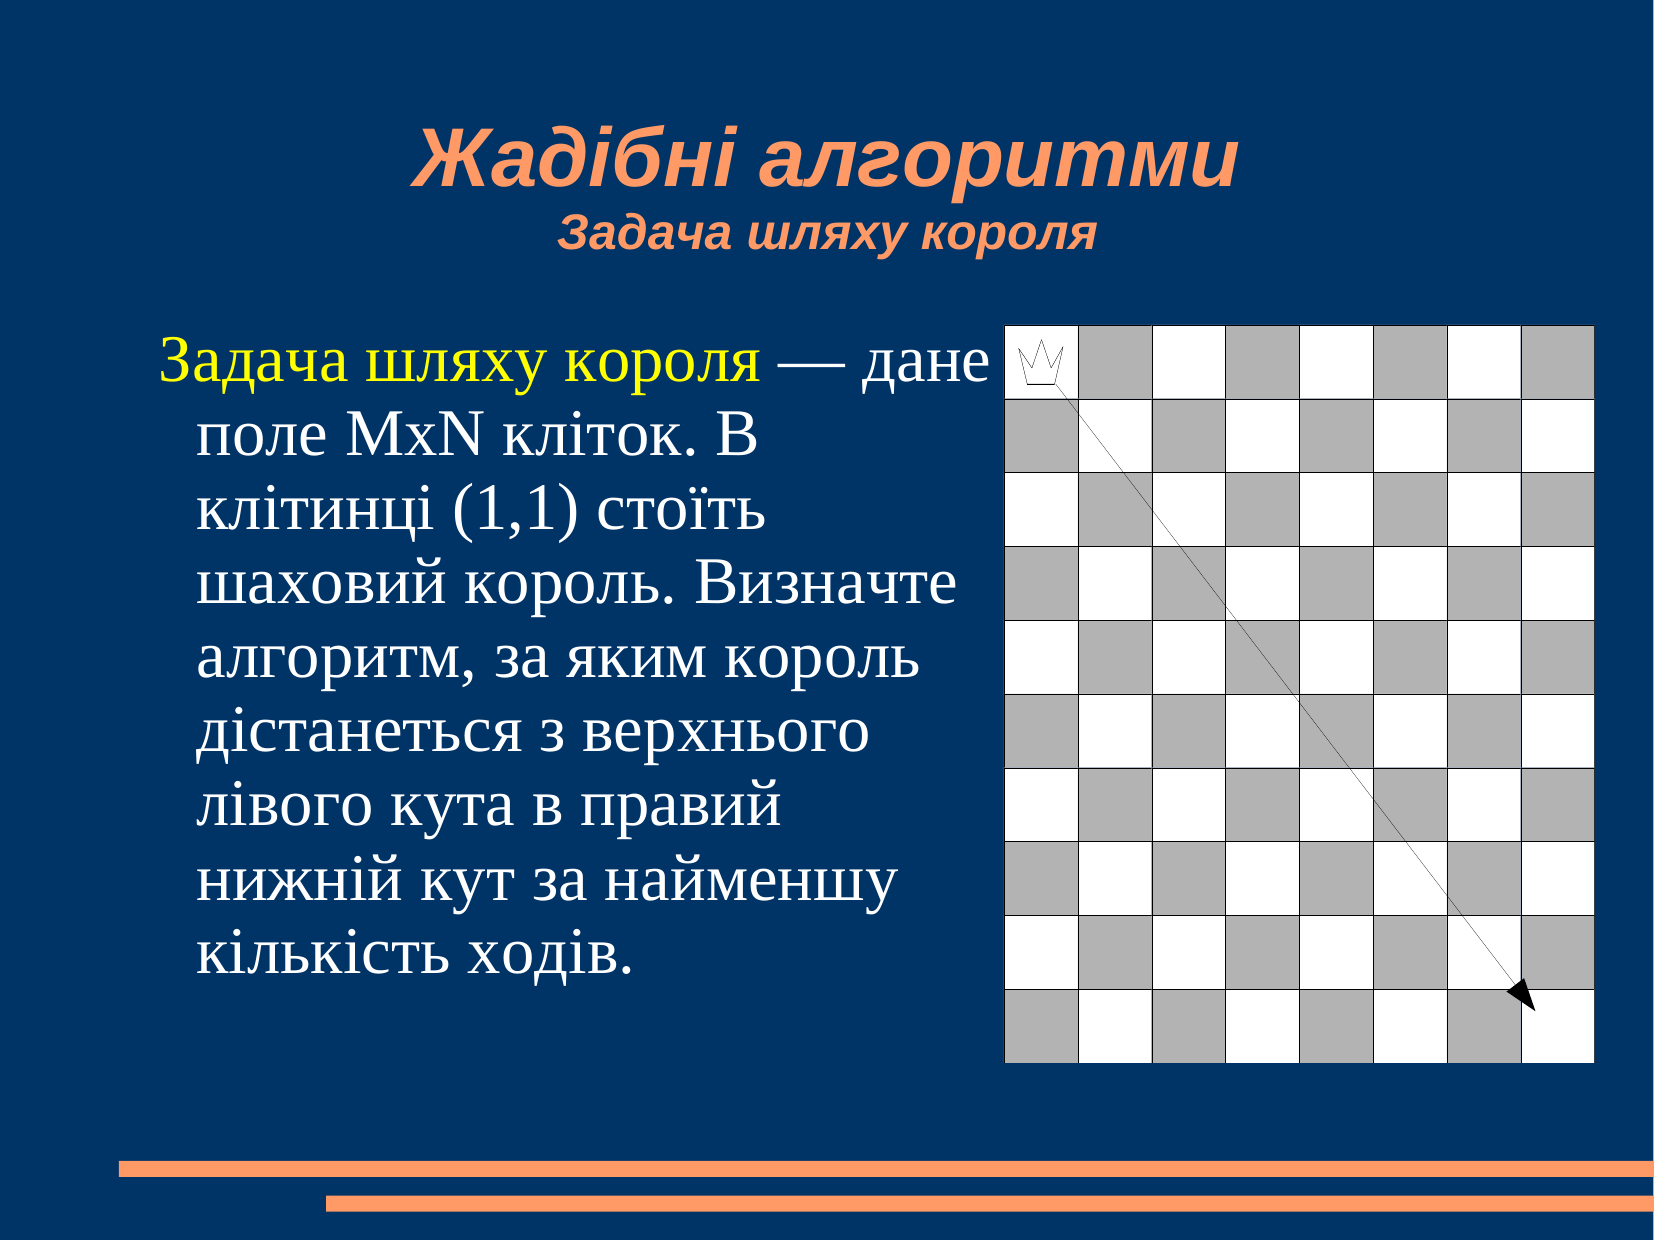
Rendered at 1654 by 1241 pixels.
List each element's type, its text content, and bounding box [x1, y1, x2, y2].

picture [1003, 324, 1595, 1063]
list Задача шляху короля — дане поле MxN кліток. В клітинці (1,1) стоїть шаховий король. Визначте алгоритм, за яким король дістанеться з верхнього лівого кута в правий нижній кут за найменшу кількість ходів. [121, 325, 1004, 1132]
title Жадібні алгоритми Задача шляху короля [121, 46, 1534, 325]
